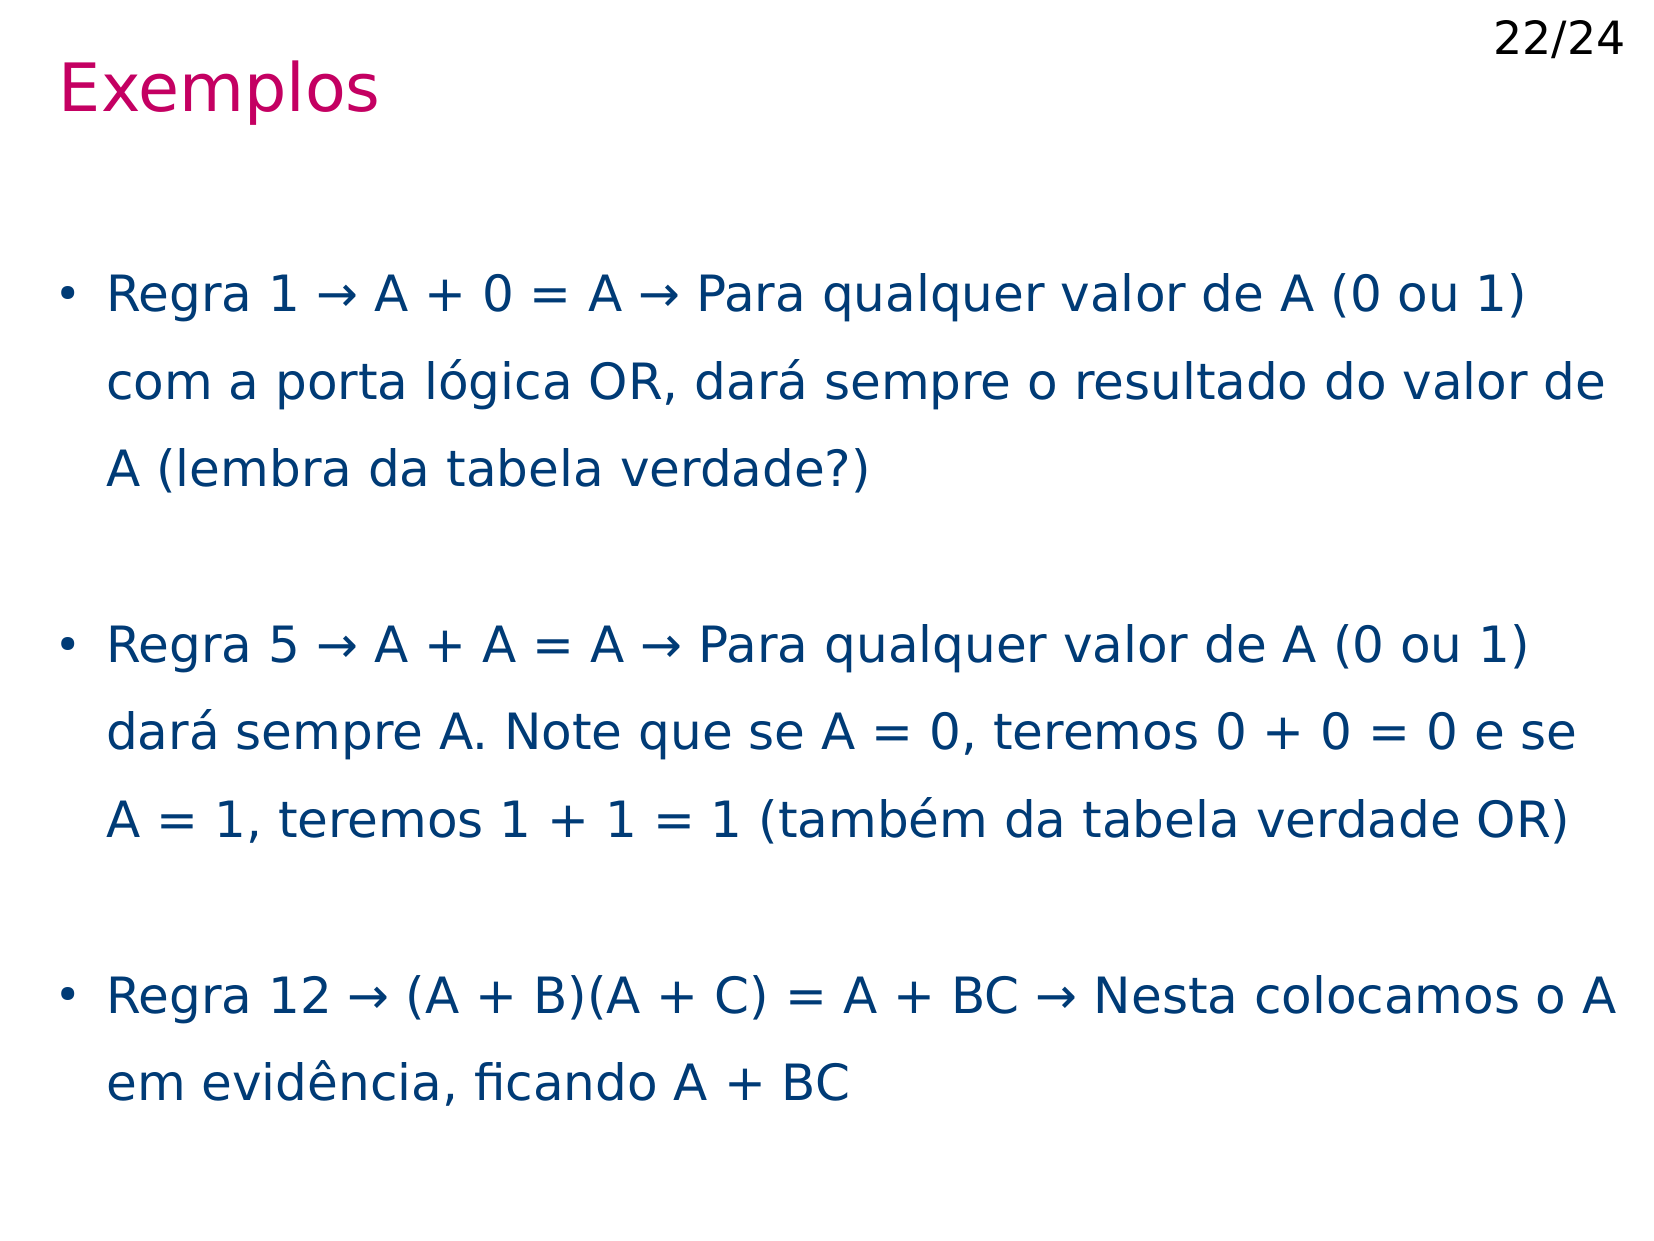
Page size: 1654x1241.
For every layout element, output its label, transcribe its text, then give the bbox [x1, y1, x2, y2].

list Regra 1 → A + 0 = A → Para qualquer valor de A (0 ou 1) com a porta lógica OR, dará sempre o resultado do valor de A (lembra da tabela verdade?) Regra 5 → A + A = A → Para qualquer valor de A (0 ou 1) dará sempre A. Note que se A = 0, teremos 0 + 0 = 0 e se A = 1, teremos 1 + 1 = 1 (também da tabela verdade OR) Regra 12 → (A + B)(A + C) = A + BC → Nesta colocamos o A em evidência, ficando A + BC [59, 236, 1625, 1211]
title Exemplos [59, 29, 1625, 148]
